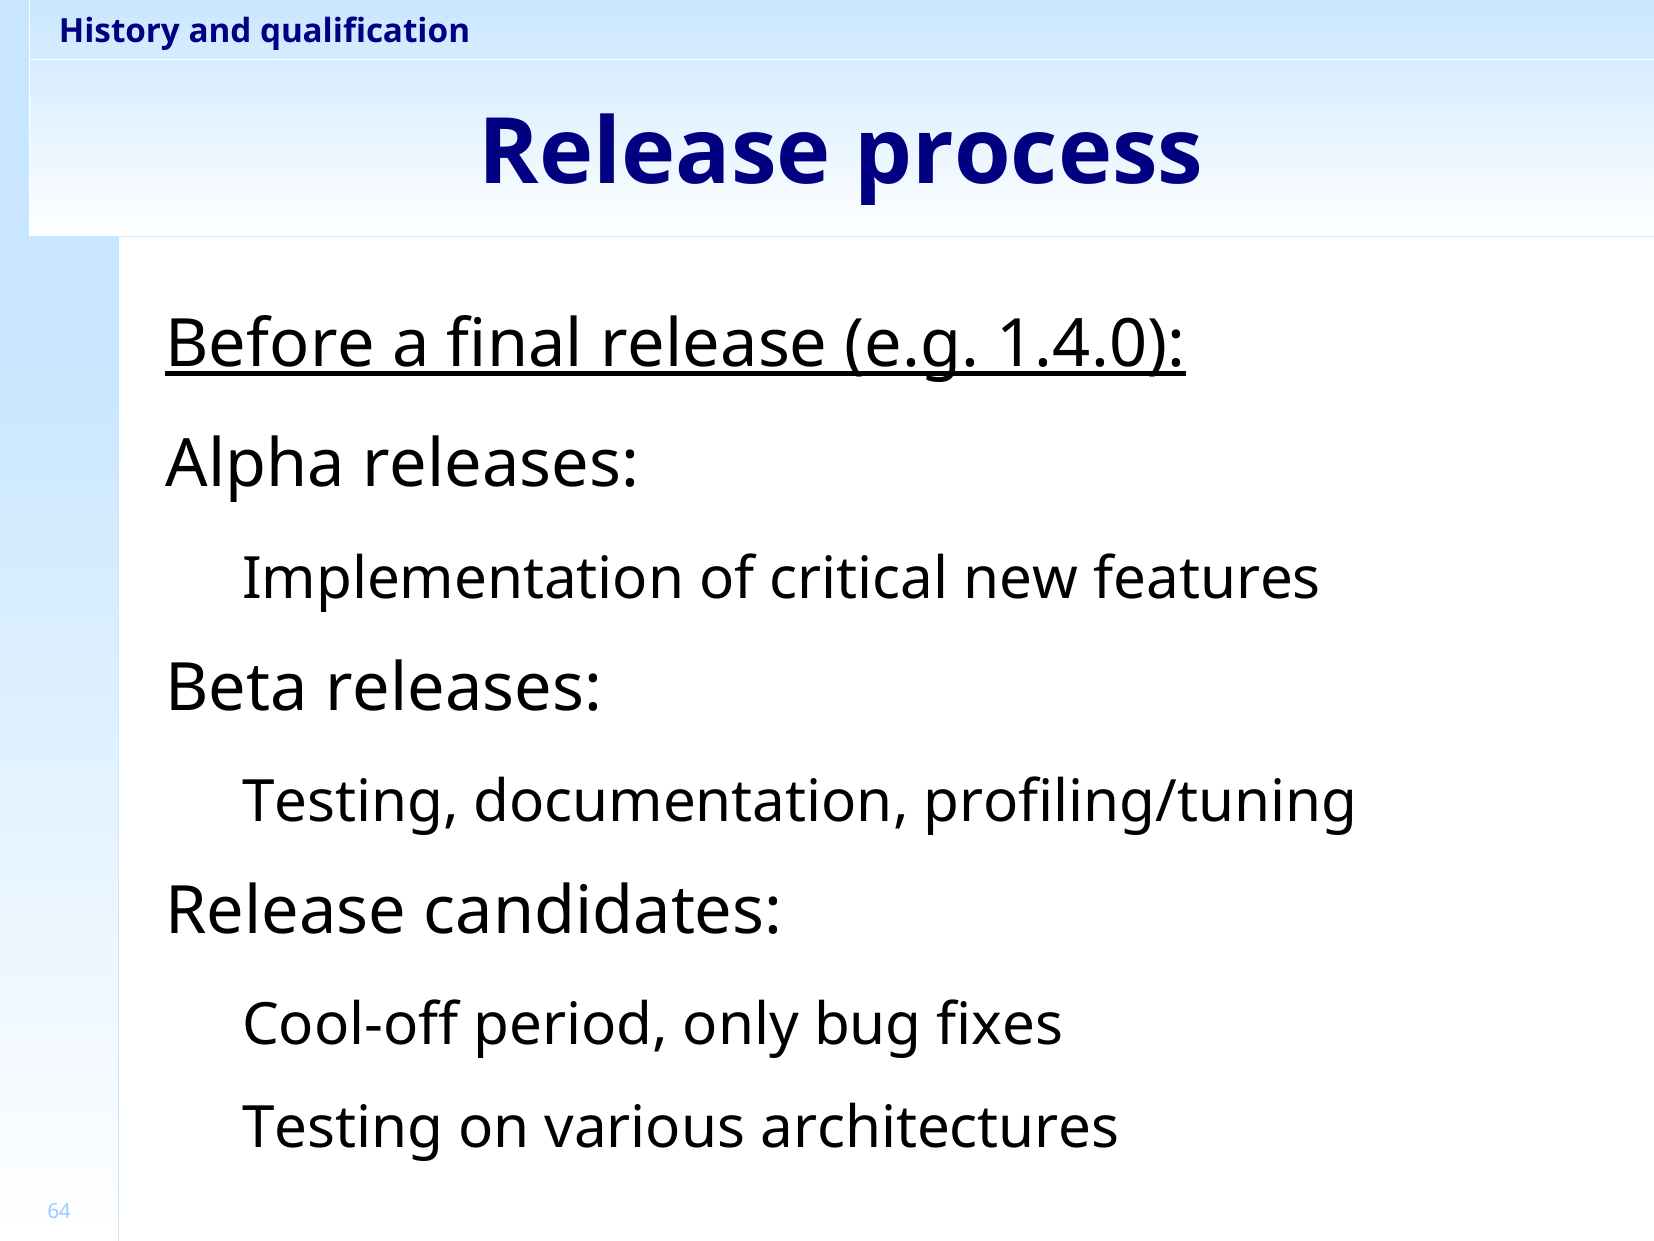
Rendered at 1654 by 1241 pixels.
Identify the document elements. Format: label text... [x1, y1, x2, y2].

title Release process [29, 59, 1654, 237]
list Before a final release (e.g. 1.4.0): Alpha releases: Implementation of critical new features Beta releases: Testing, documentation, profiling/tuning Release candidates: Cool-off period, only bug fixes Testing on various architectures [147, 295, 1625, 1167]
title History and qualification [59, 0, 945, 60]
